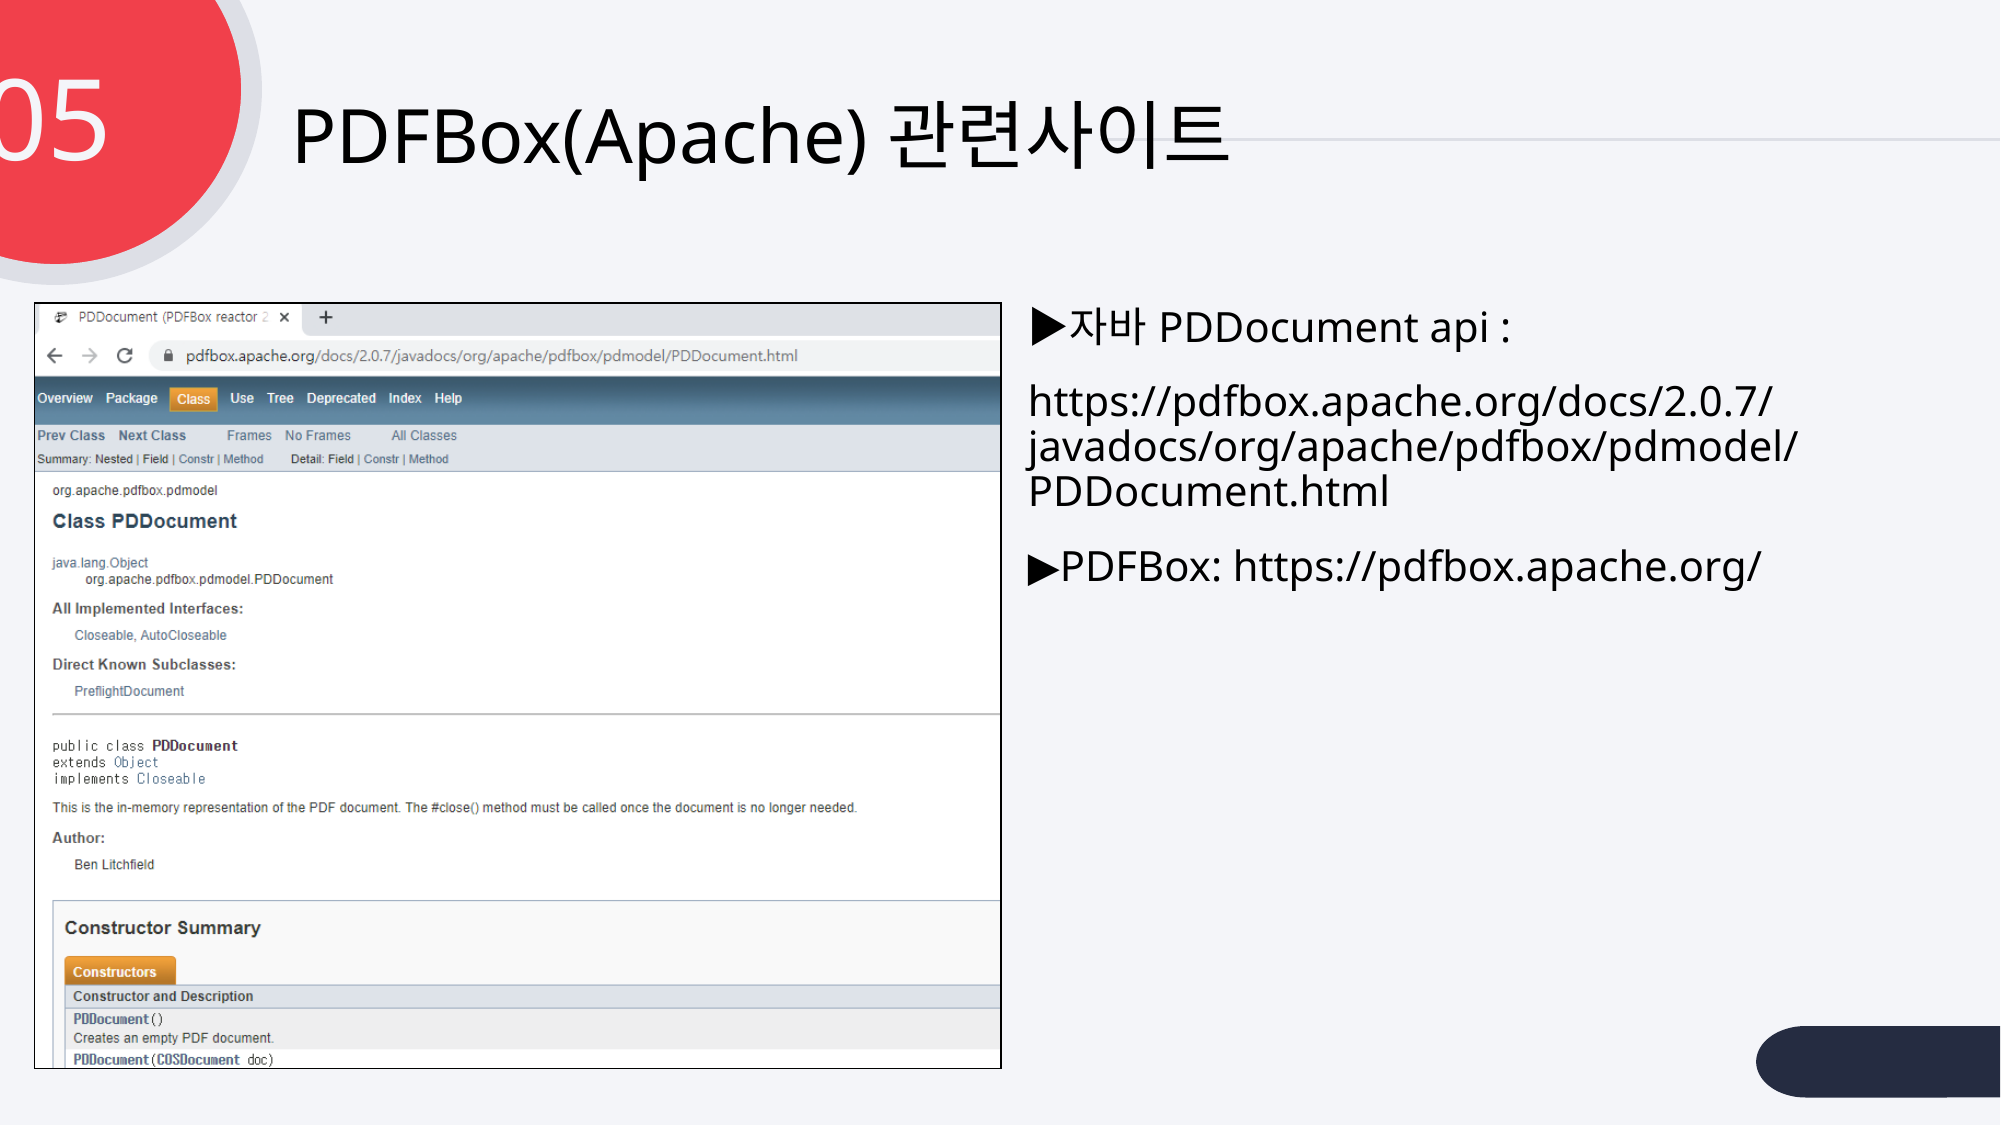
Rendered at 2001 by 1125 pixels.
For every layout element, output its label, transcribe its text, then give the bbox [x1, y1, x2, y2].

picture [35, 303, 1000, 1068]
title PDFBox(Apache) 관련사이트 [290, 89, 1408, 191]
list 05 [0, 47, 167, 186]
list ▶자바 PDDocument api : https://pdfbox.apache.org/docs/2.0.7/javadocs/org/apache/pdfbox/pdmodel/PDDocument.html ▶PDFBox: https://pdfbox.apache.org/ [1027, 306, 1955, 931]
